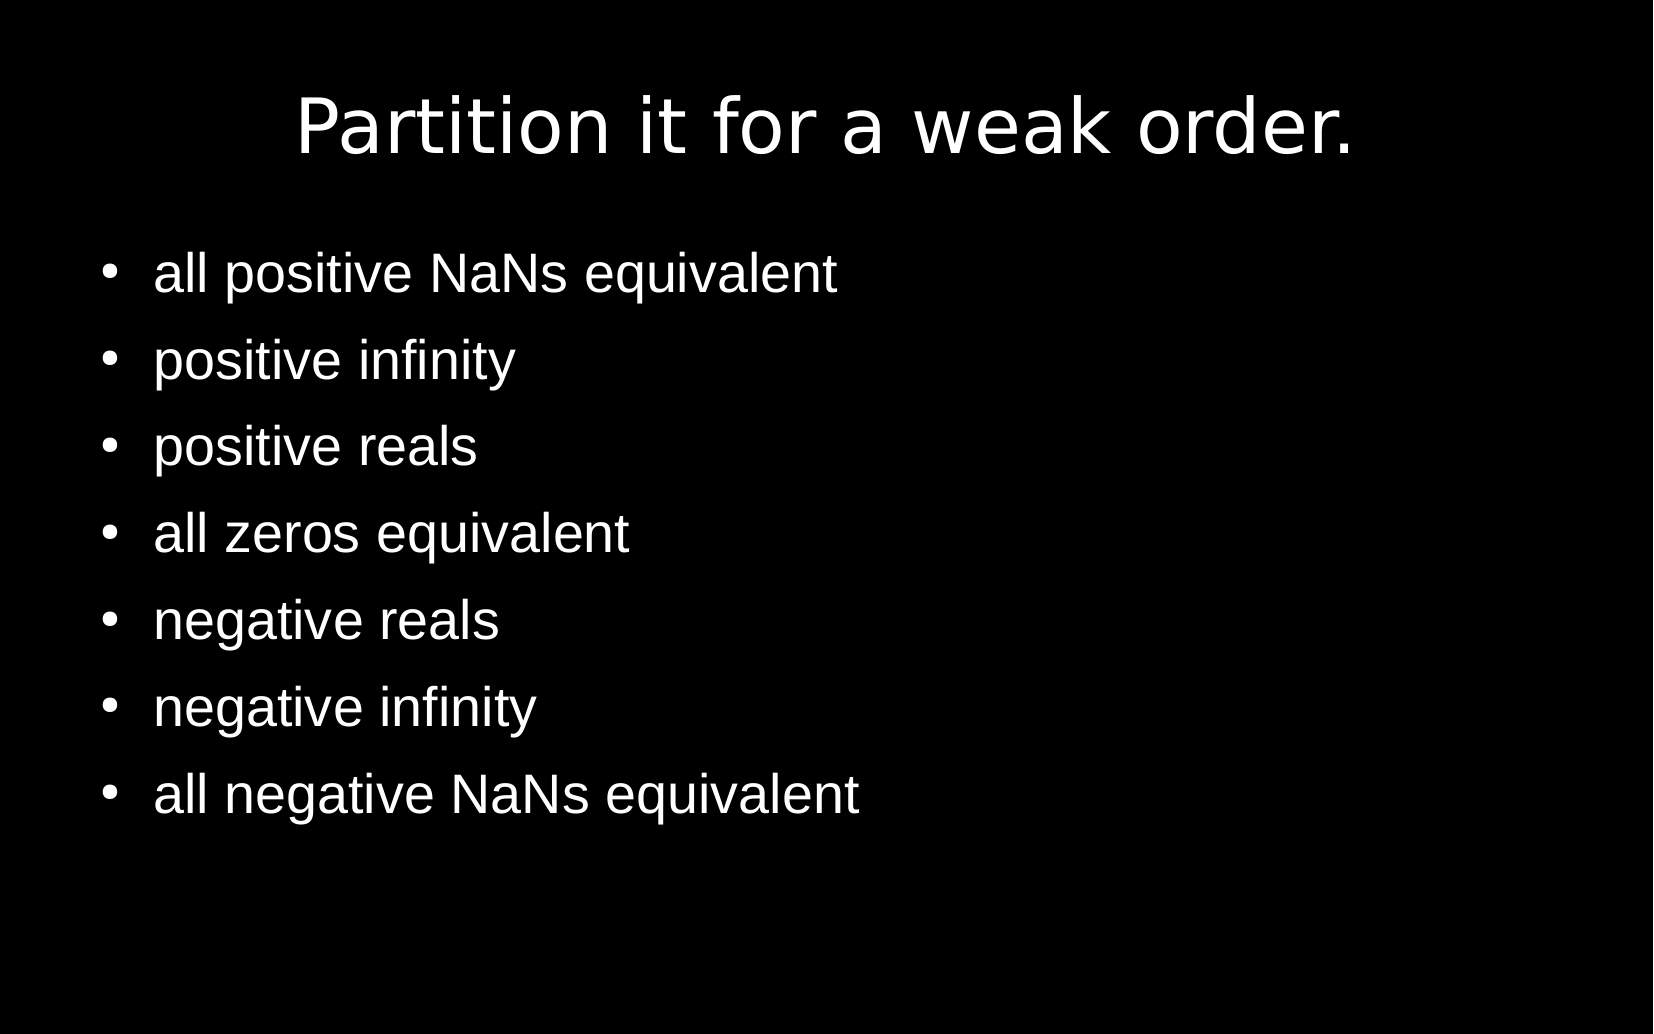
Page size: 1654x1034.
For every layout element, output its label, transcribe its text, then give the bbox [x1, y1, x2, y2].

list all positive NaNs equivalent positive infinity positive reals all zeros equivalent negative reals negative infinity all negative NaNs equivalent [82, 241, 1571, 842]
title Partition it for a weak order. [82, 41, 1571, 214]
